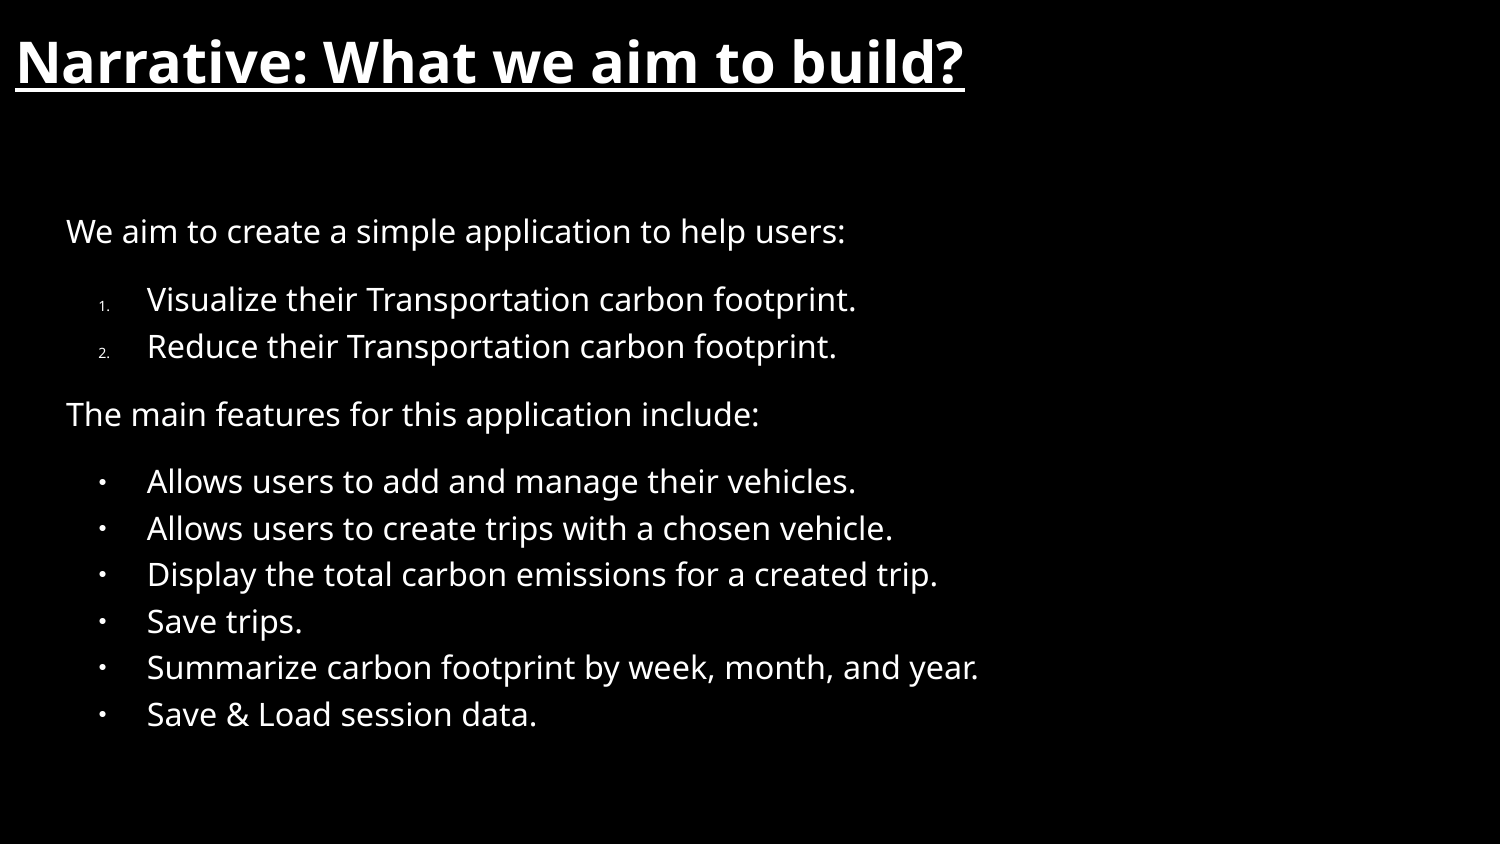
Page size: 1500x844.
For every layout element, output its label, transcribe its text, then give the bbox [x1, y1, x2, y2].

list We aim to create a simple application to help users: Visualize their Transportation carbon footprint. Reduce their Transportation carbon footprint. The main features for this application include: Allows users to add and manage their vehicles. Allows users to create trips with a chosen vehicle. Display the total carbon emissions for a created trip. Save trips. Summarize carbon footprint by week, month, and year. Save & Load session data. [51, 189, 1449, 750]
title Narrative: What we aim to build? [0, 18, 1500, 113]
